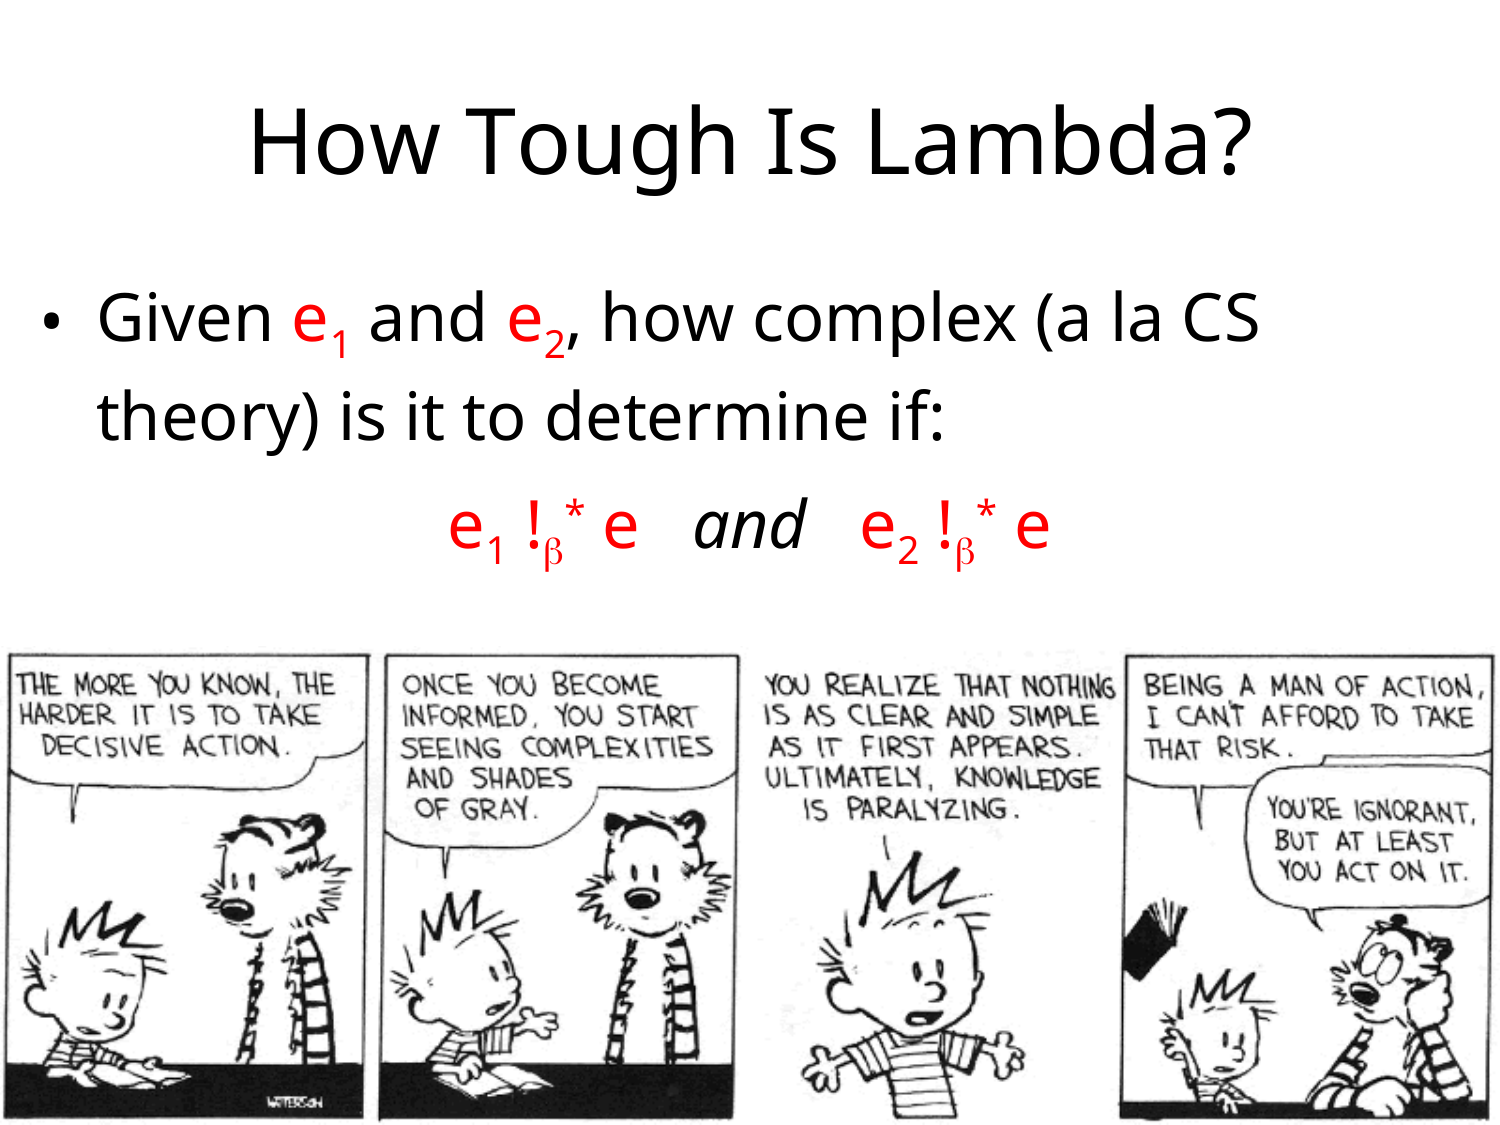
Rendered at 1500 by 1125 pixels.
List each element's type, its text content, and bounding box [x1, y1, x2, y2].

list Given e1 and e2, how complex (a la CS theory) is it to determine if: e1 !* e and e2 !* e [24, 262, 1476, 646]
title How Tough Is Lambda? [24, 45, 1476, 233]
picture [0, 646, 1500, 1125]
